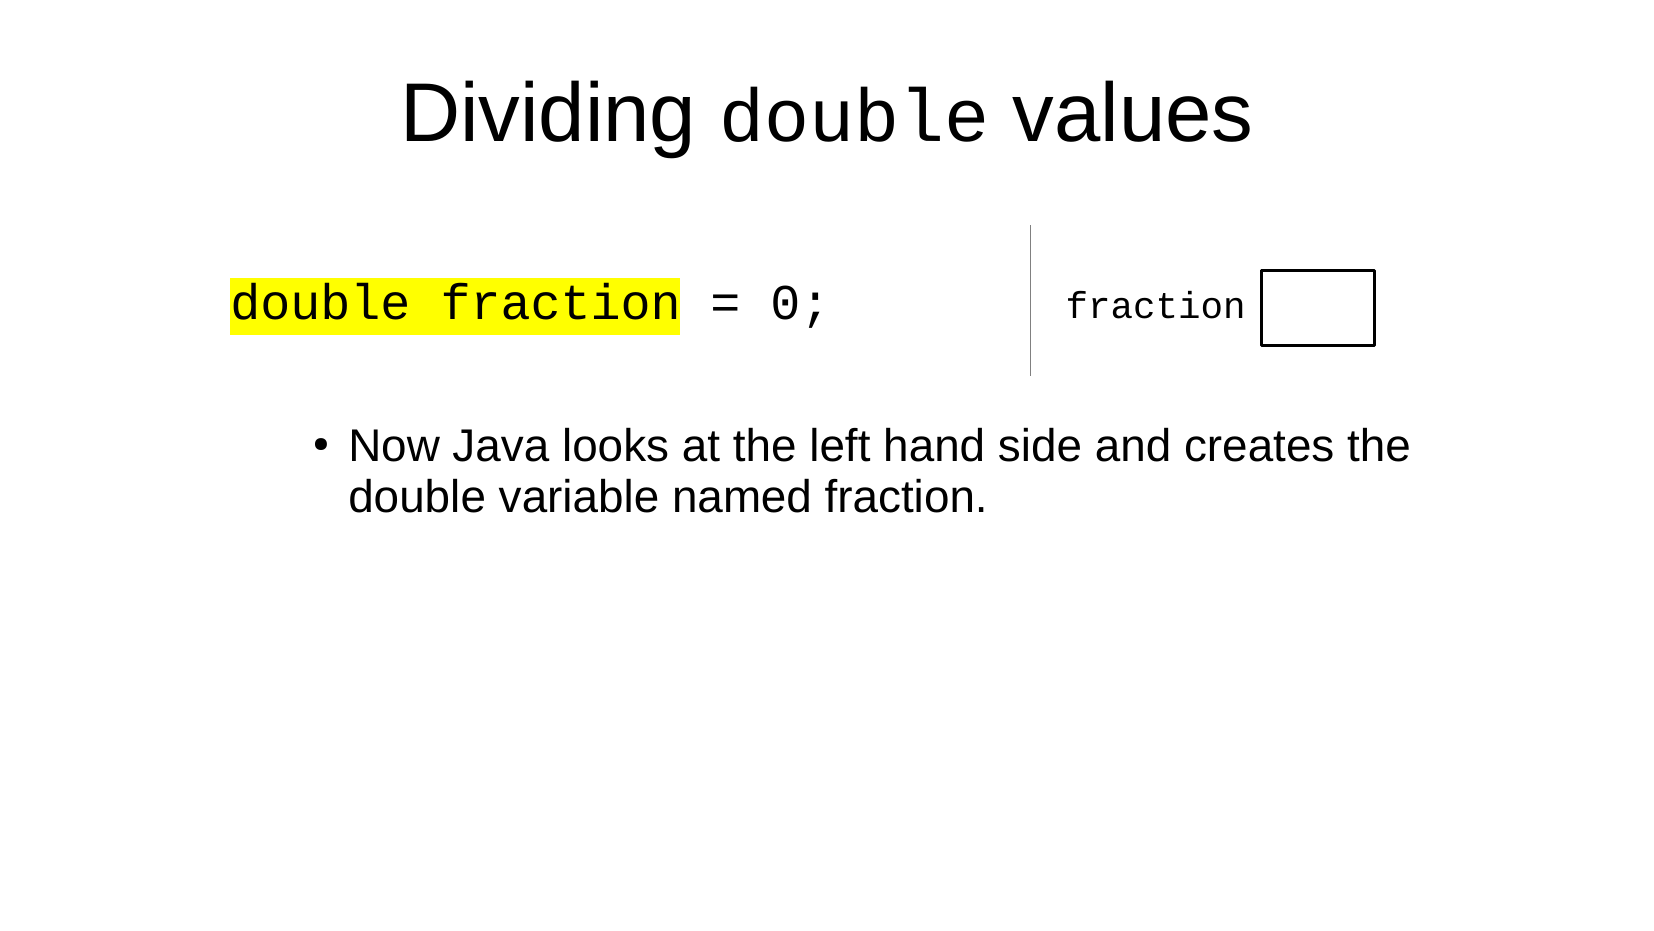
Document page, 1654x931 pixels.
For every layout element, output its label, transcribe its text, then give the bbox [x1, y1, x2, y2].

title Dividing double values [82, 37, 1571, 193]
text_box double fraction = 0; [215, 270, 854, 343]
text_box Now Java looks at the left hand side and creates the double variable named fraction. [298, 412, 1463, 534]
text_box fraction [1050, 280, 1261, 338]
text_box [1261, 270, 1375, 346]
